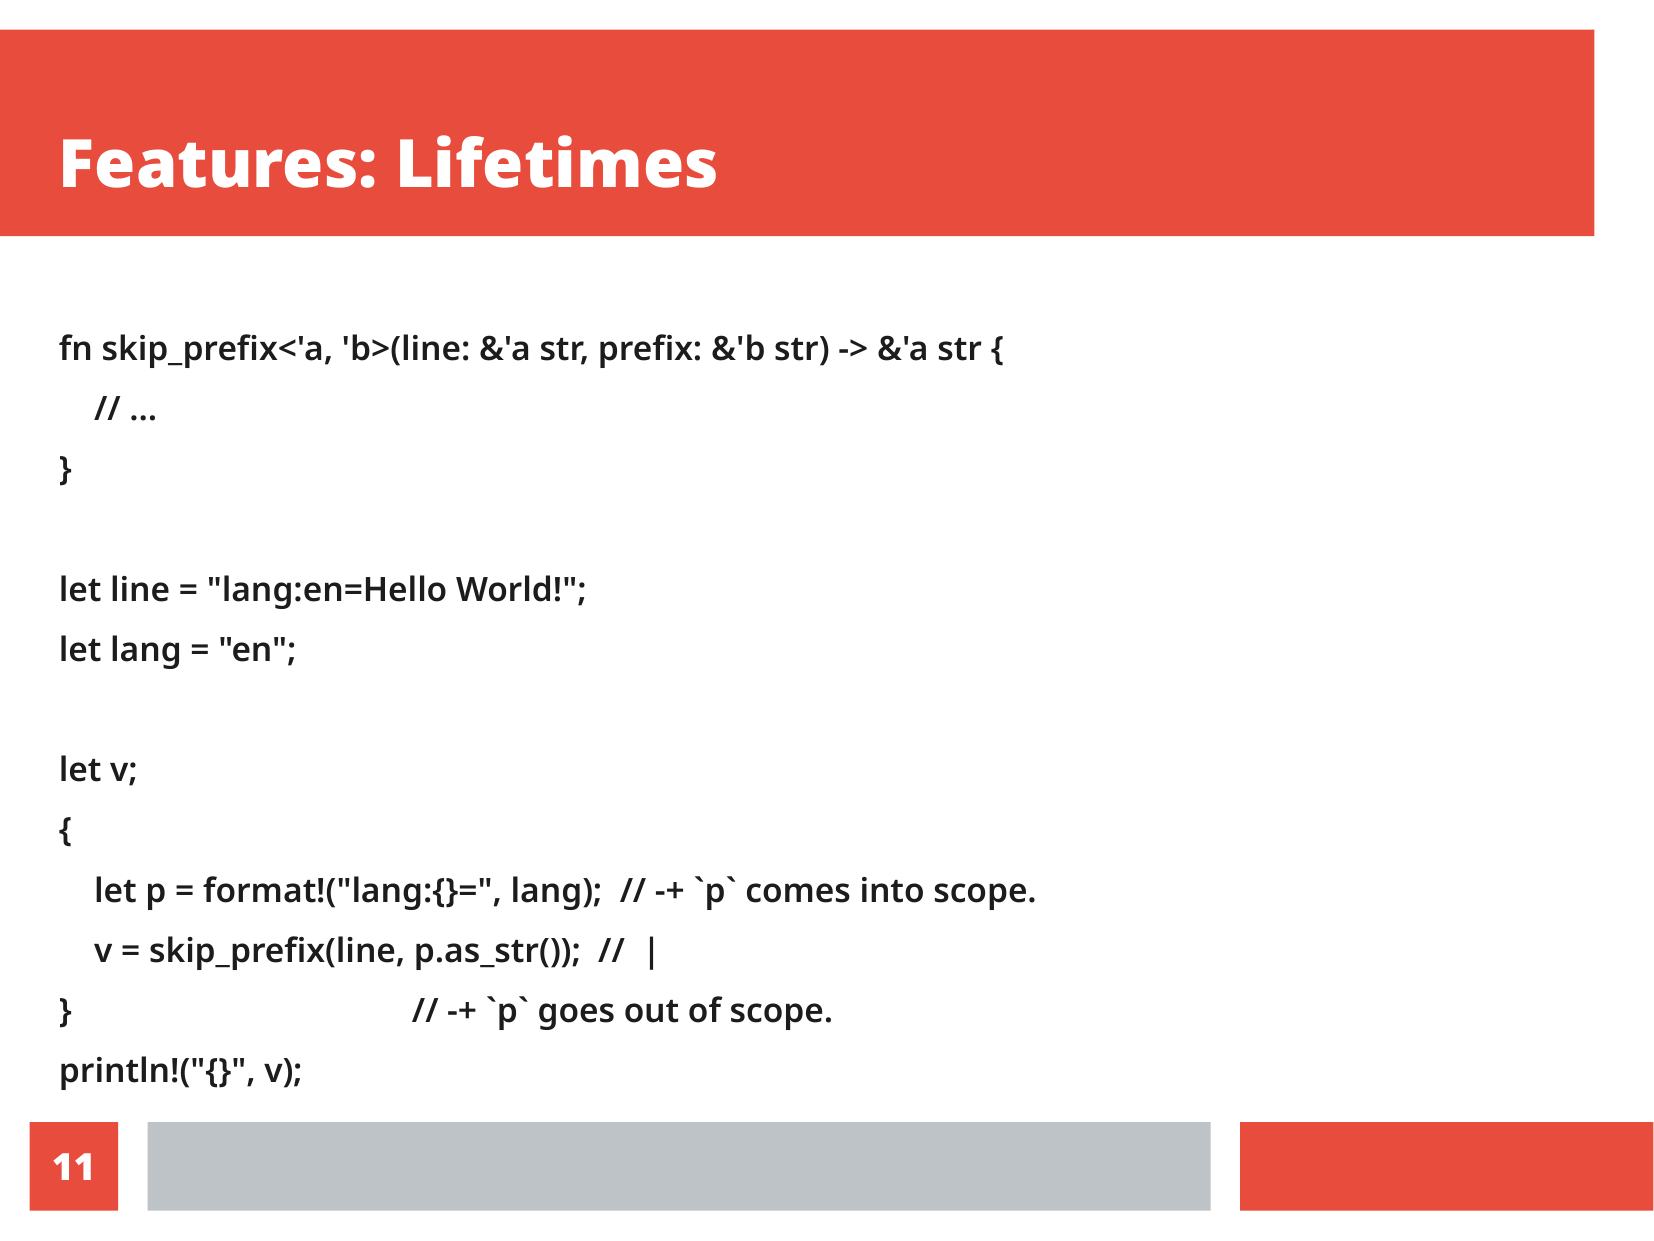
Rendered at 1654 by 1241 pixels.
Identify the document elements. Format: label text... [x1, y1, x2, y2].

list fn skip_prefix<'a, 'b>(line: &'a str, prefix: &'b str) -> &'a str { // ... } let line = "lang:en=Hello World!"; let lang = "en"; let v; { let p = format!("lang:{}=", lang); // -+ `p` comes into scope. v = skip_prefix(line, p.as_str()); // | } // -+ `p` goes out of scope. println!("{}", v); [59, 324, 1565, 1093]
title Features: Lifetimes [59, 59, 1595, 207]
